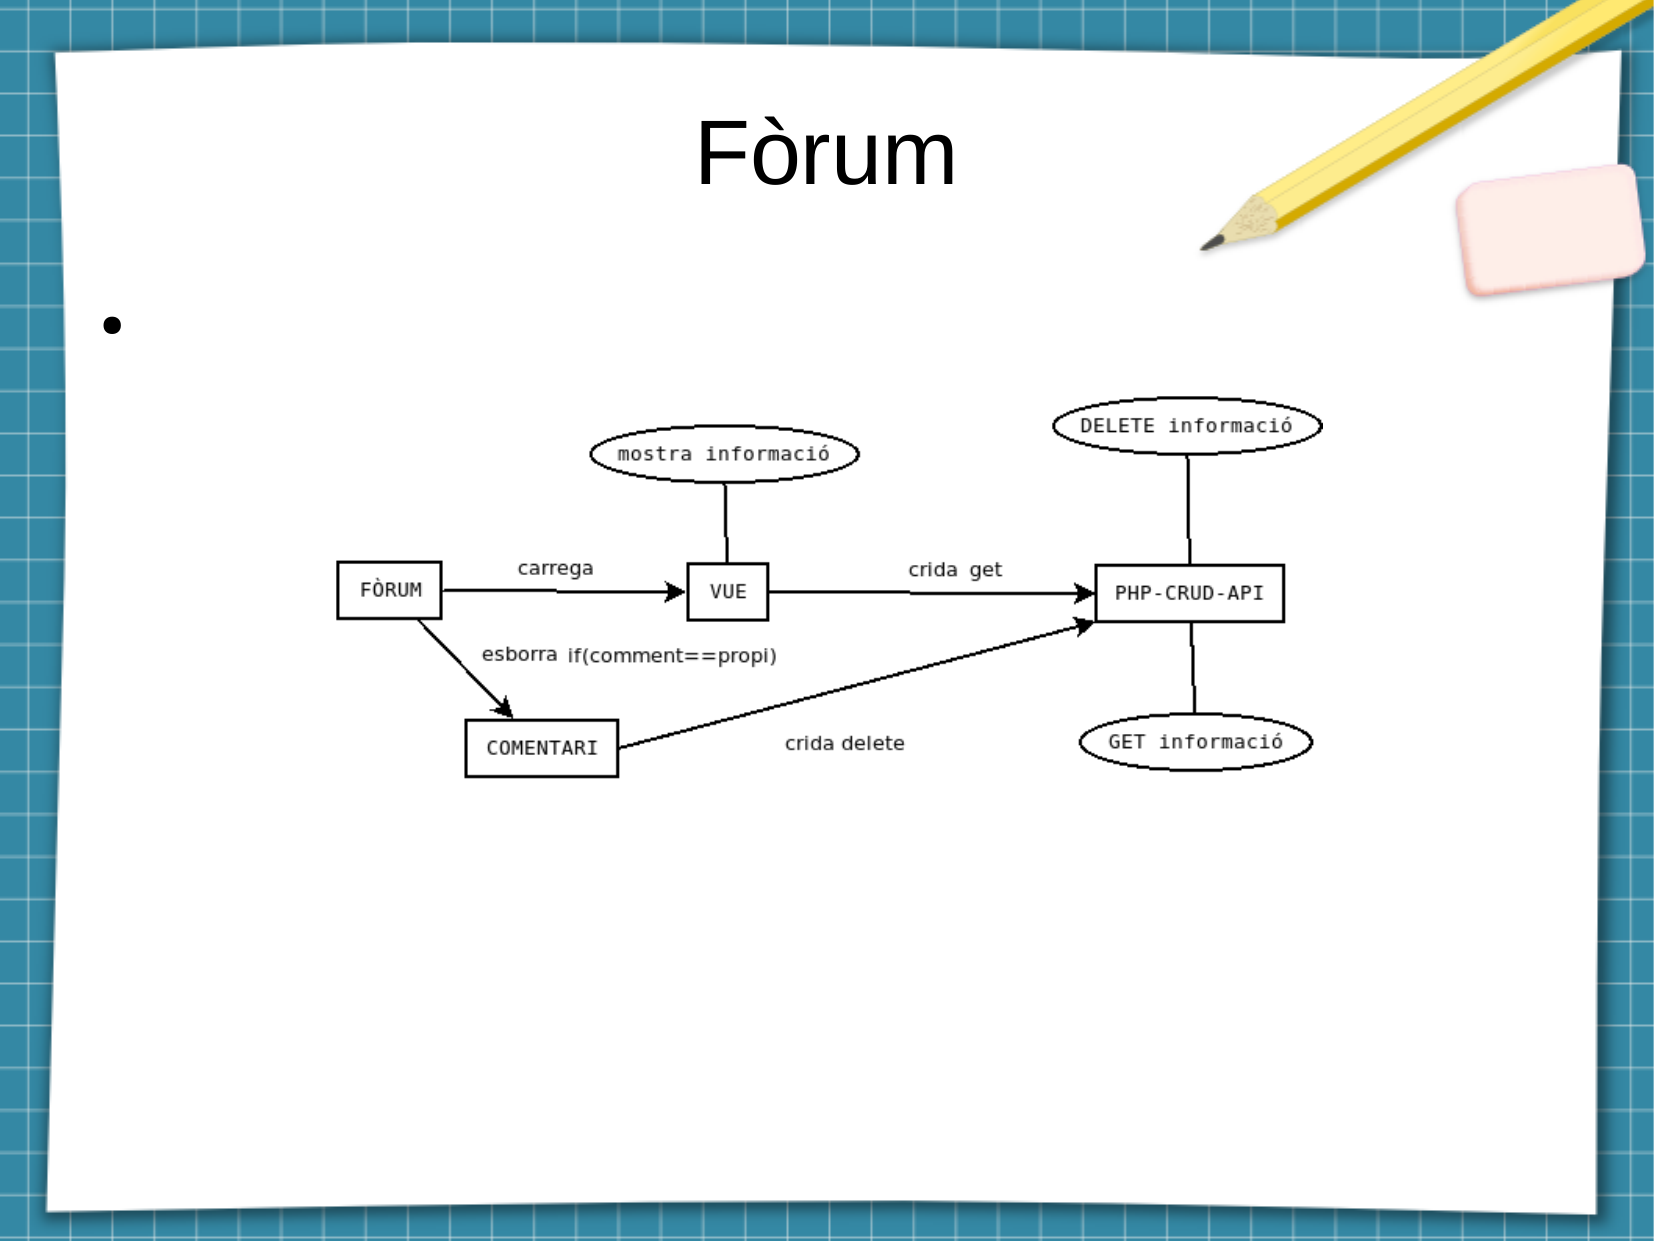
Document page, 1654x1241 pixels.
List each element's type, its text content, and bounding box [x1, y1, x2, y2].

picture [0, 0, 1654, 1241]
title Fòrum [82, 49, 1571, 257]
list [82, 290, 1571, 1010]
